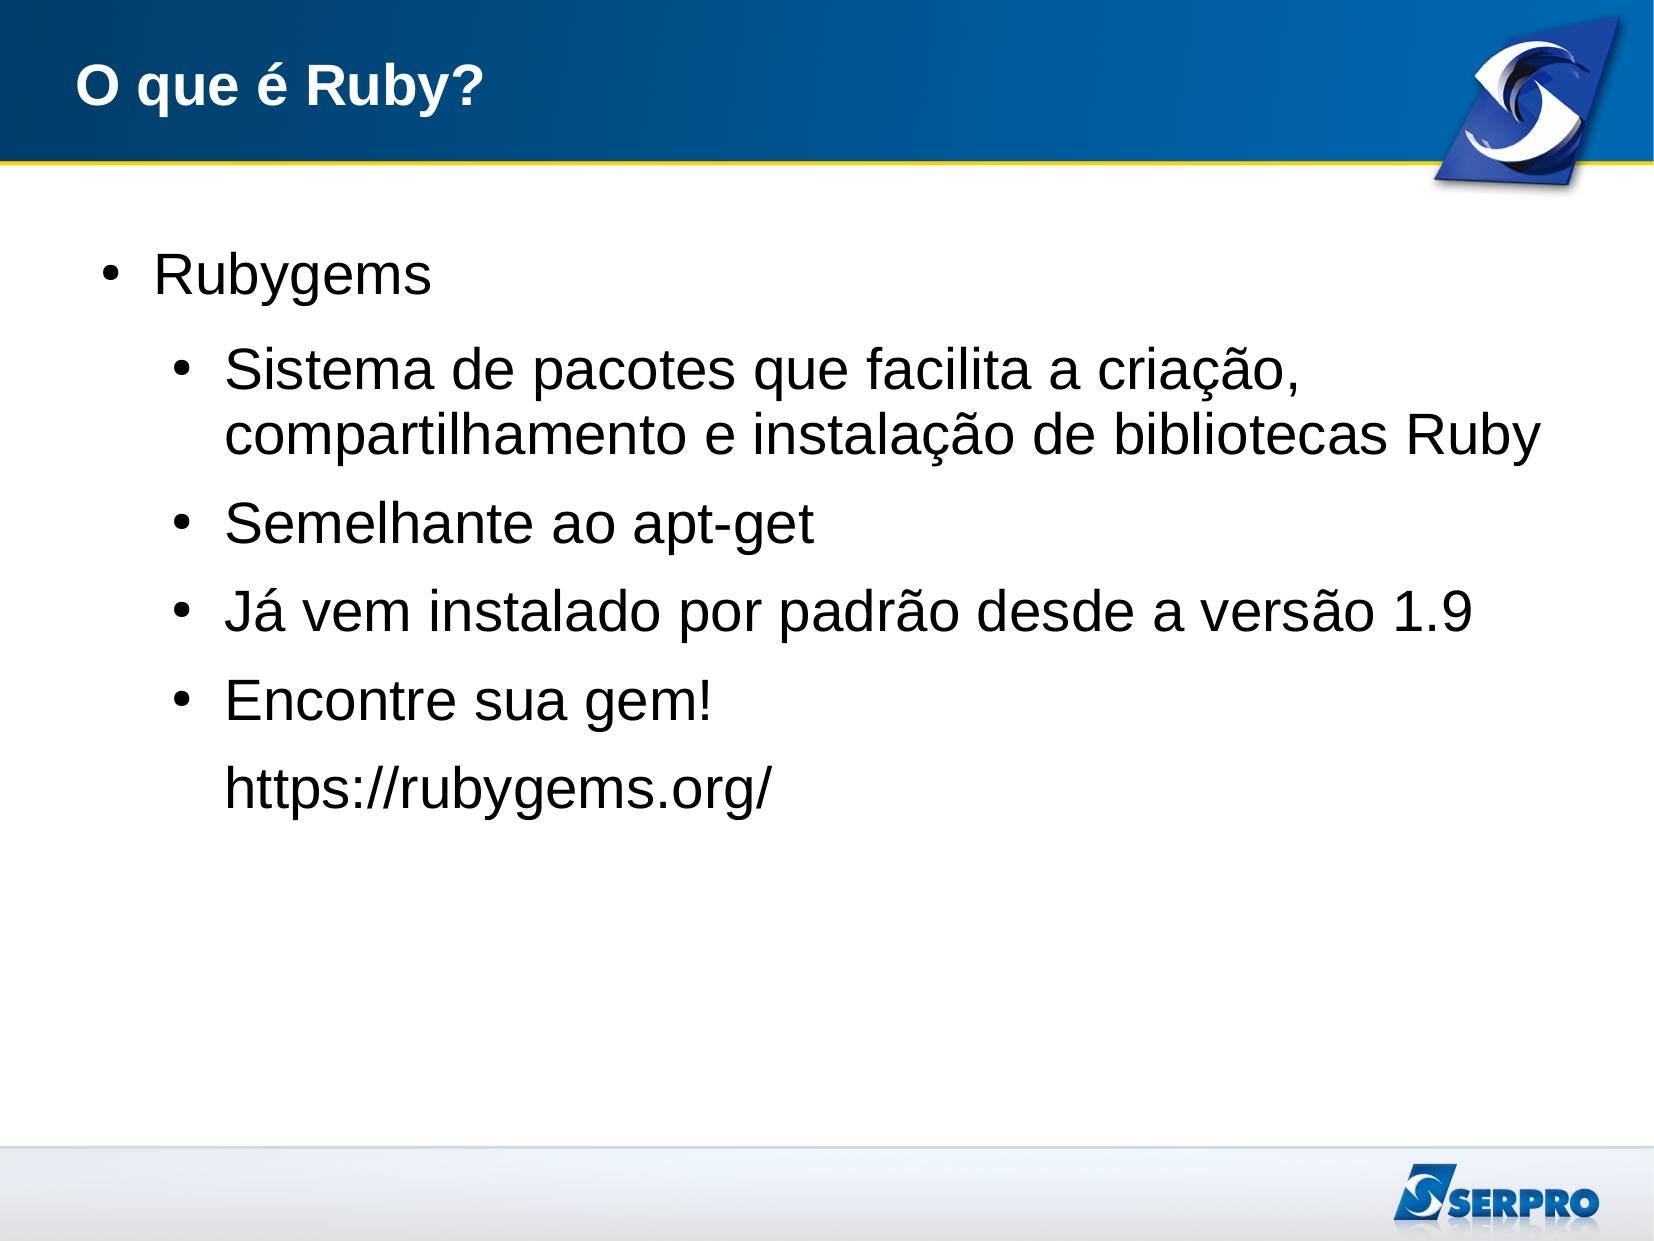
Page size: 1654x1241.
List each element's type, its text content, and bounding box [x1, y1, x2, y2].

title O que é Ruby? [75, 41, 1434, 130]
list Rubygems Sistema de pacotes que facilita a criação, compartilhamento e instalação de bibliotecas Ruby Semelhante ao apt-get Já vem instalado por padrão desde a versão 1.9 Encontre sua gem! https://rubygems.org/ [82, 242, 1571, 962]
picture [0, 0, 1654, 1241]
